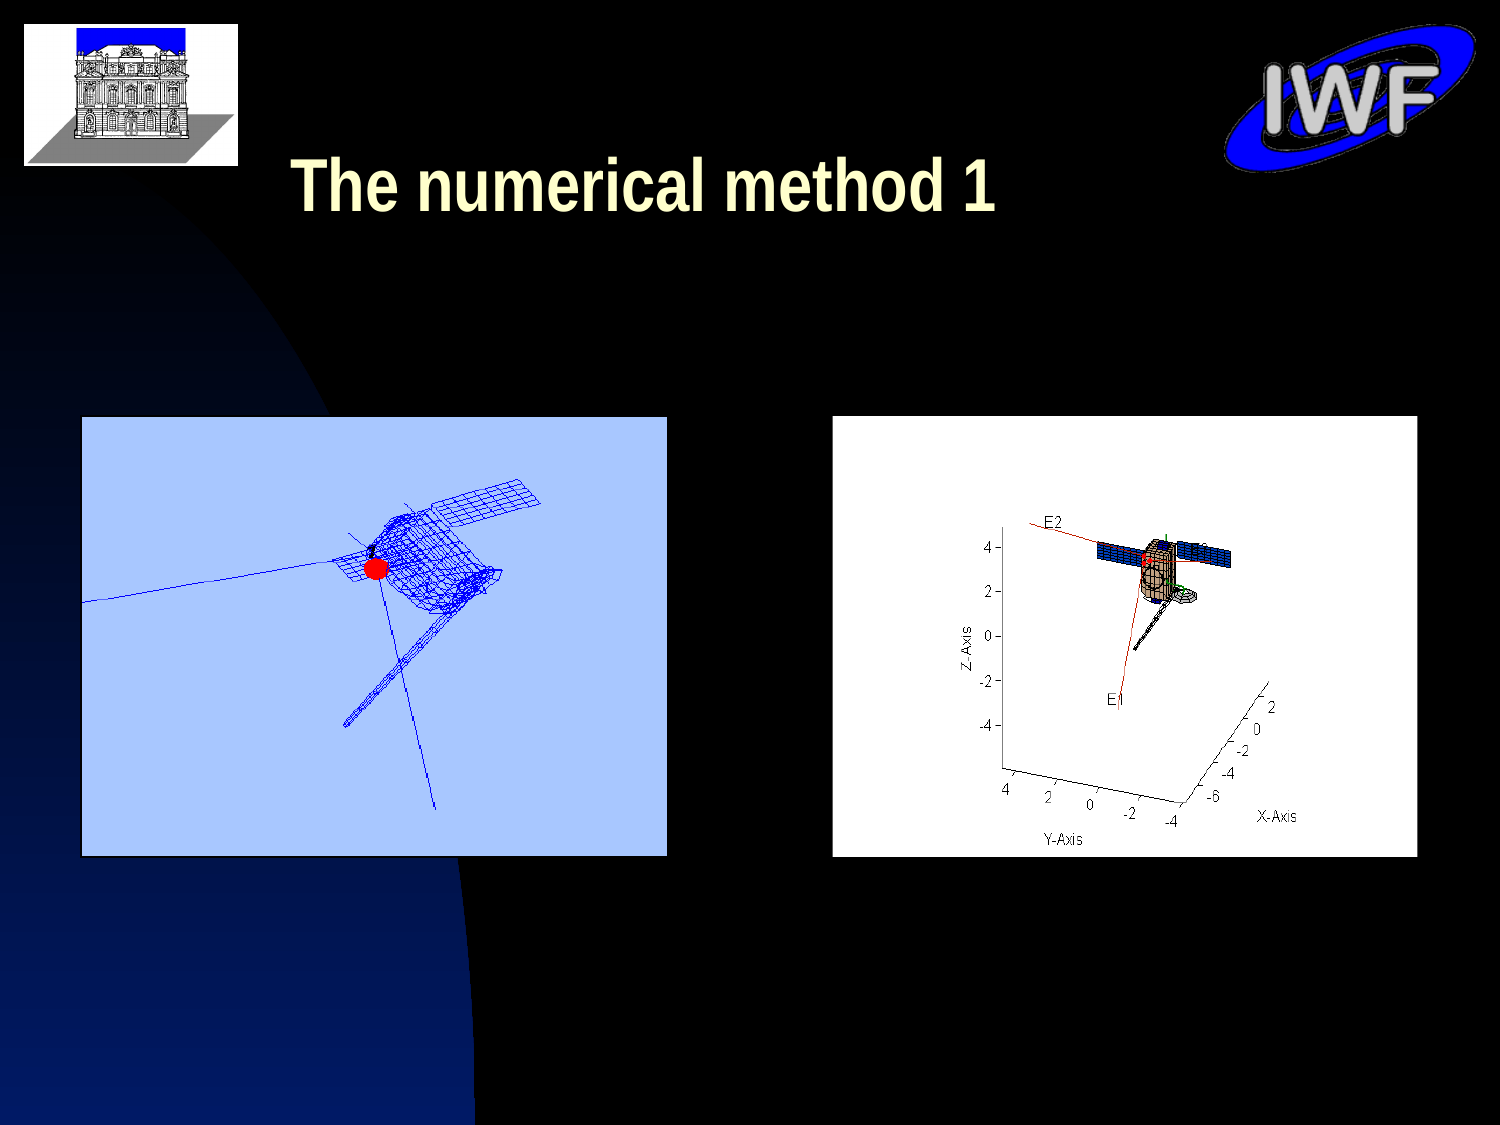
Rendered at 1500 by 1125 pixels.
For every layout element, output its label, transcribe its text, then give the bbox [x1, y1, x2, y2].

picture [1224, 24, 1476, 173]
picture [24, 24, 238, 166]
picture [81, 416, 668, 857]
picture [832, 416, 1418, 857]
title The numerical method 1 [275, 99, 1463, 288]
